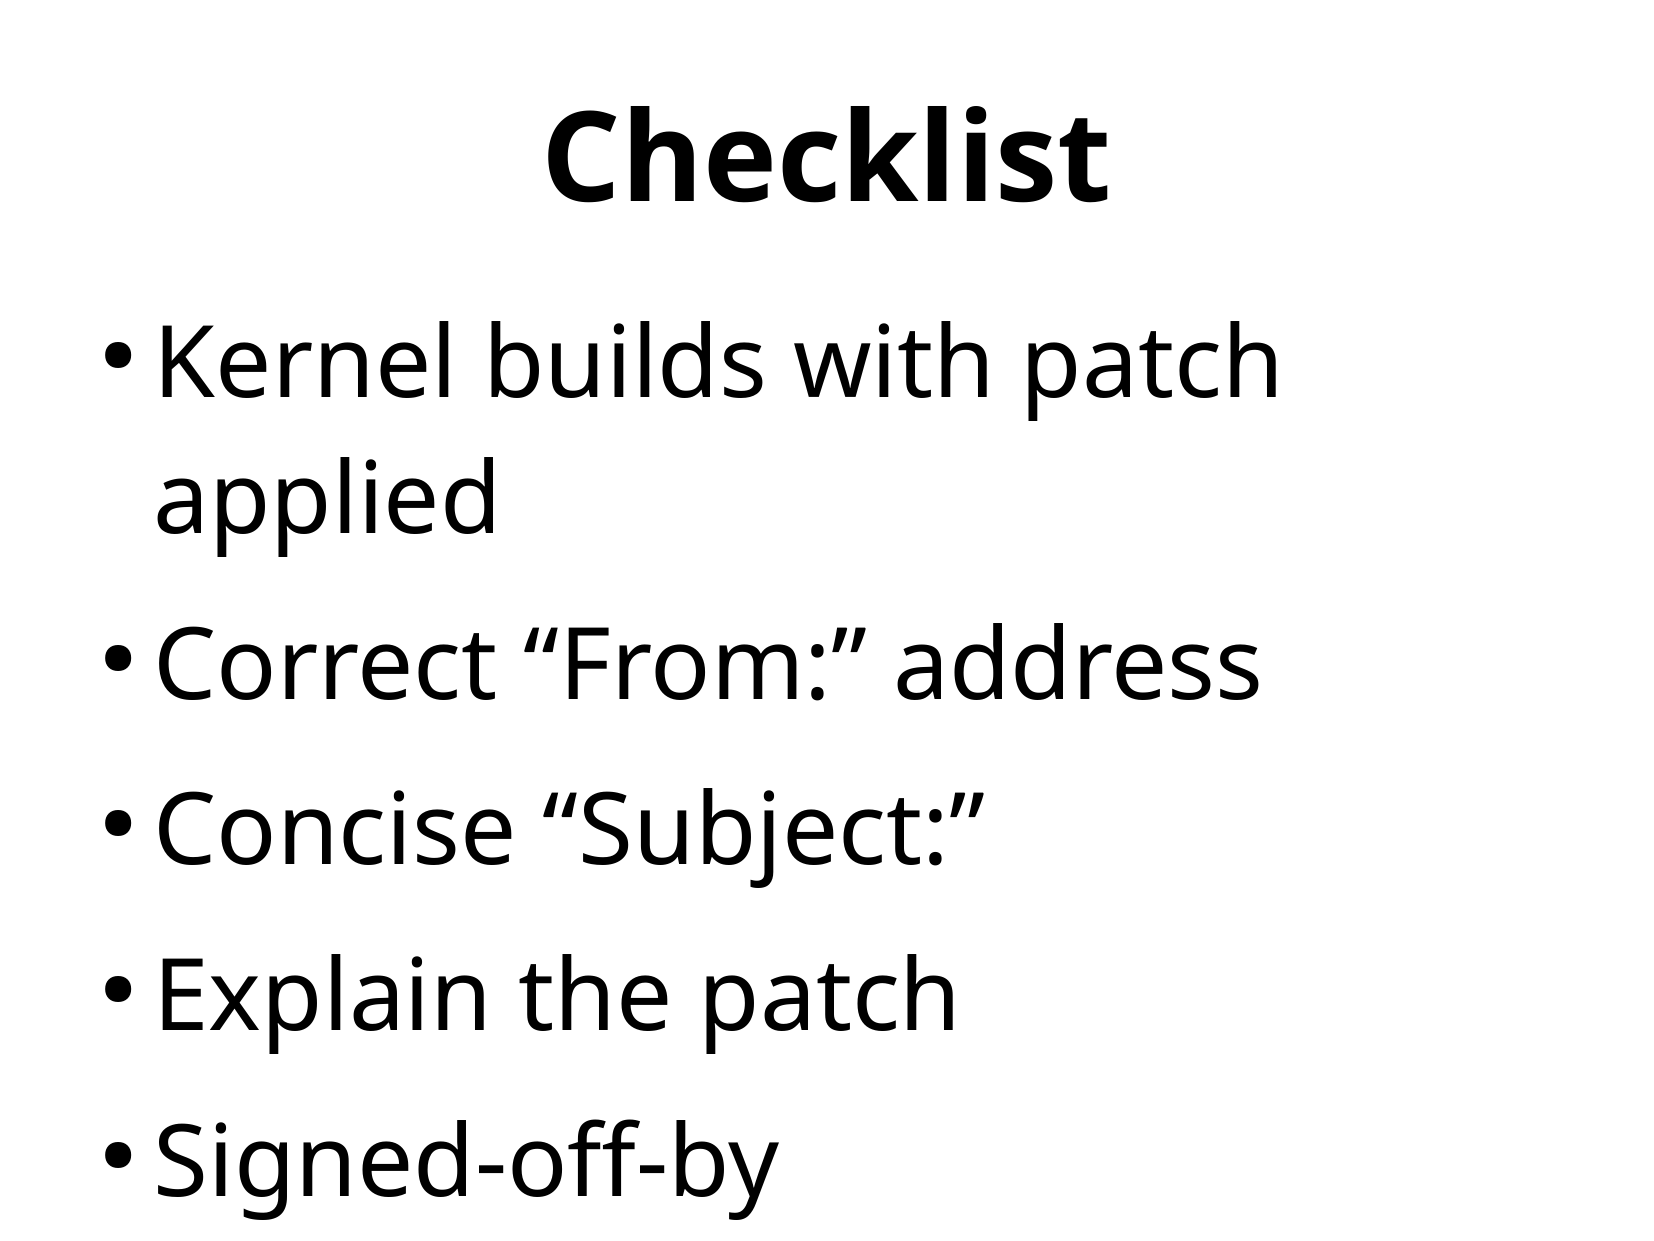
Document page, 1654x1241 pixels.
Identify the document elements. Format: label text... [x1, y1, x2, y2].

title Checklist [82, 56, 1571, 250]
list Kernel builds with patch applied Correct “From:” address Concise “Subject:” Explain the patch Signed-off-by [82, 290, 1571, 1094]
